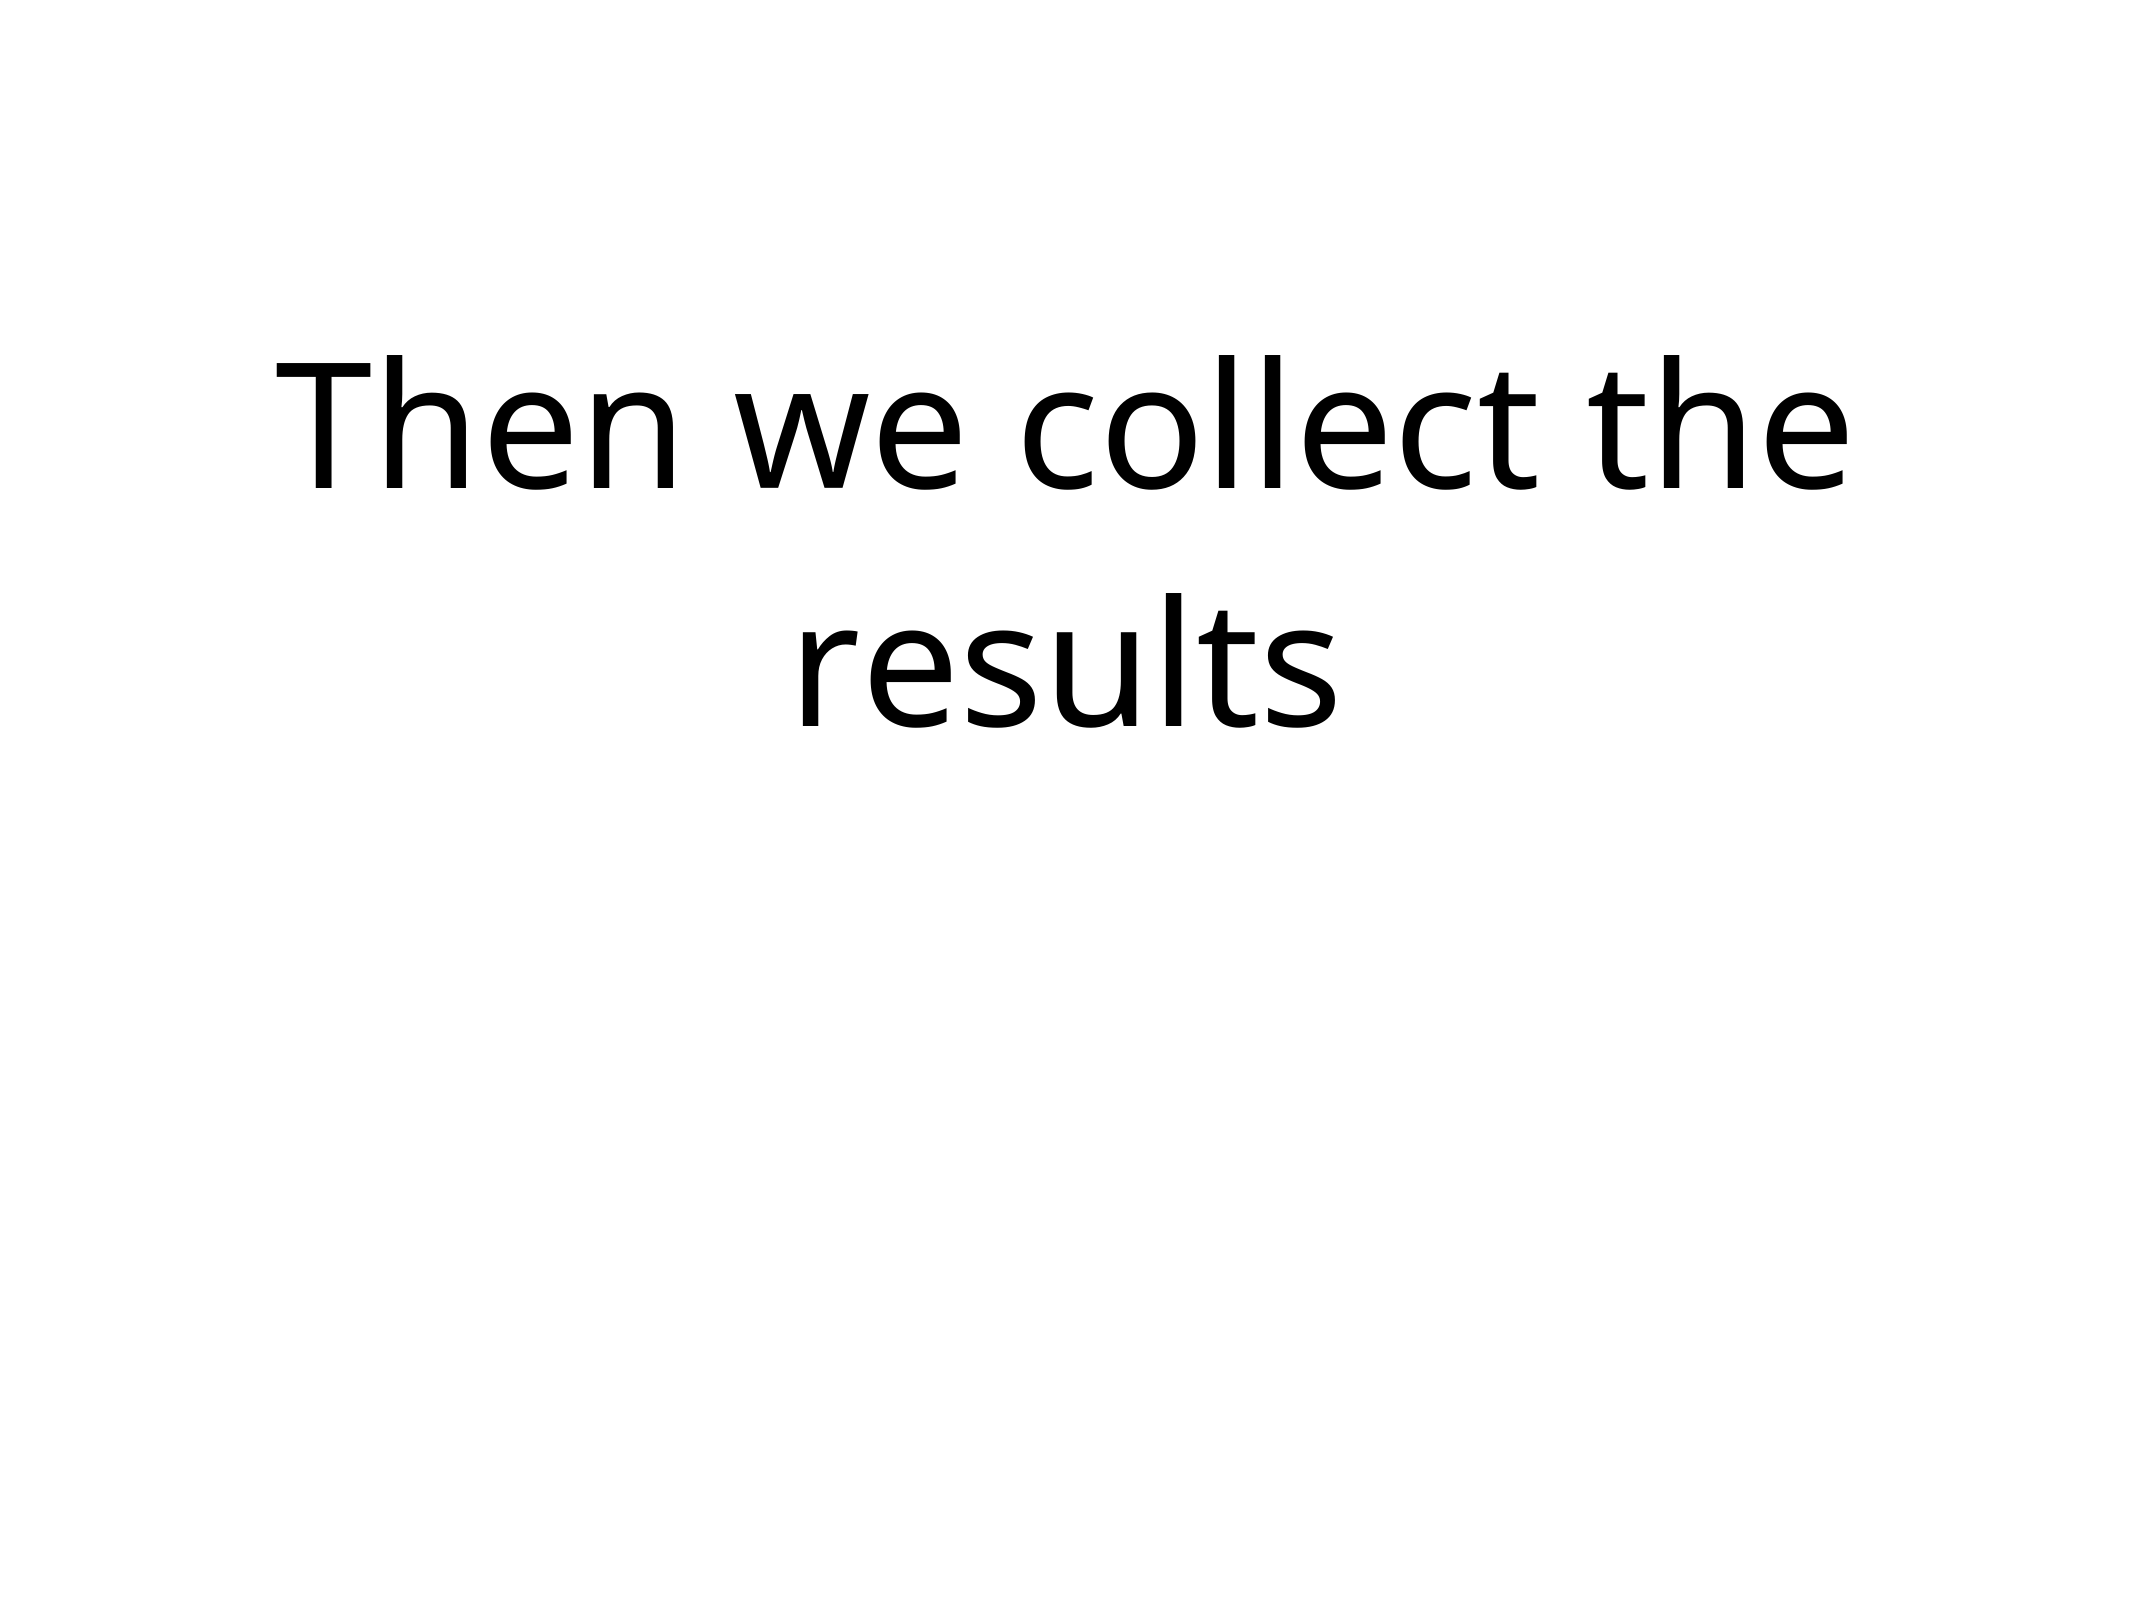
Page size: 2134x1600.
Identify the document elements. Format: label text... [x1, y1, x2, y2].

title Then we collect the results [208, 276, 1925, 804]
